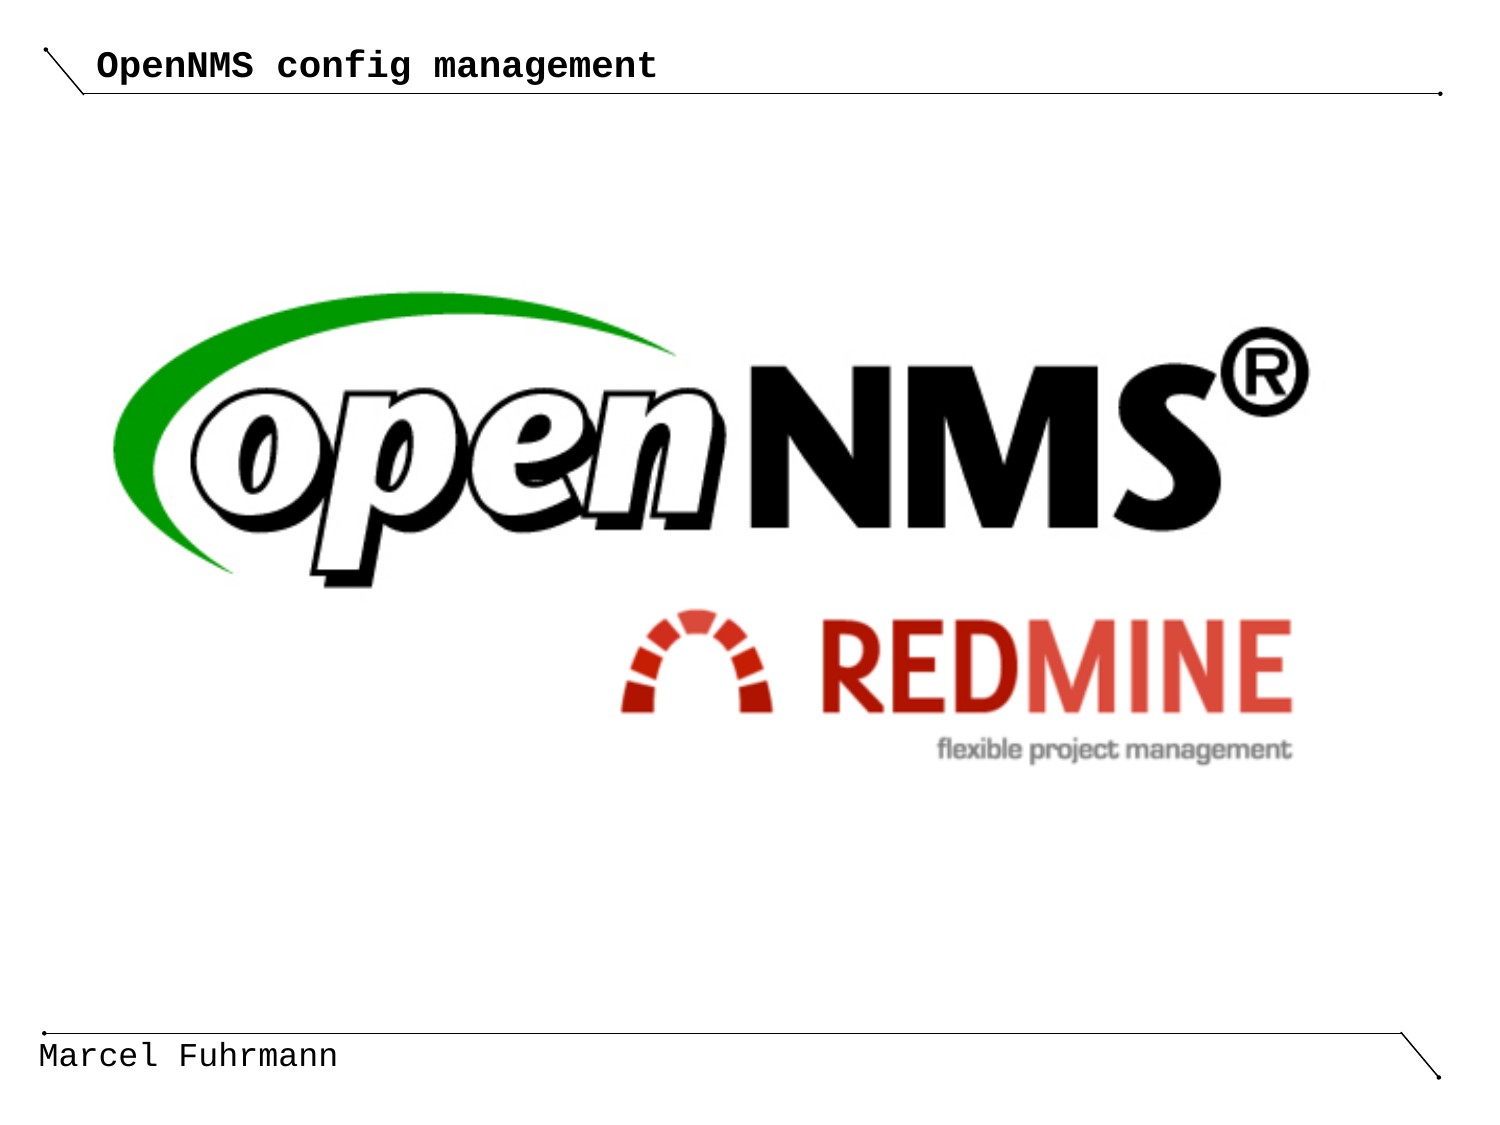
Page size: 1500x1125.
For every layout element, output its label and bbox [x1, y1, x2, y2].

picture [91, 269, 1336, 781]
